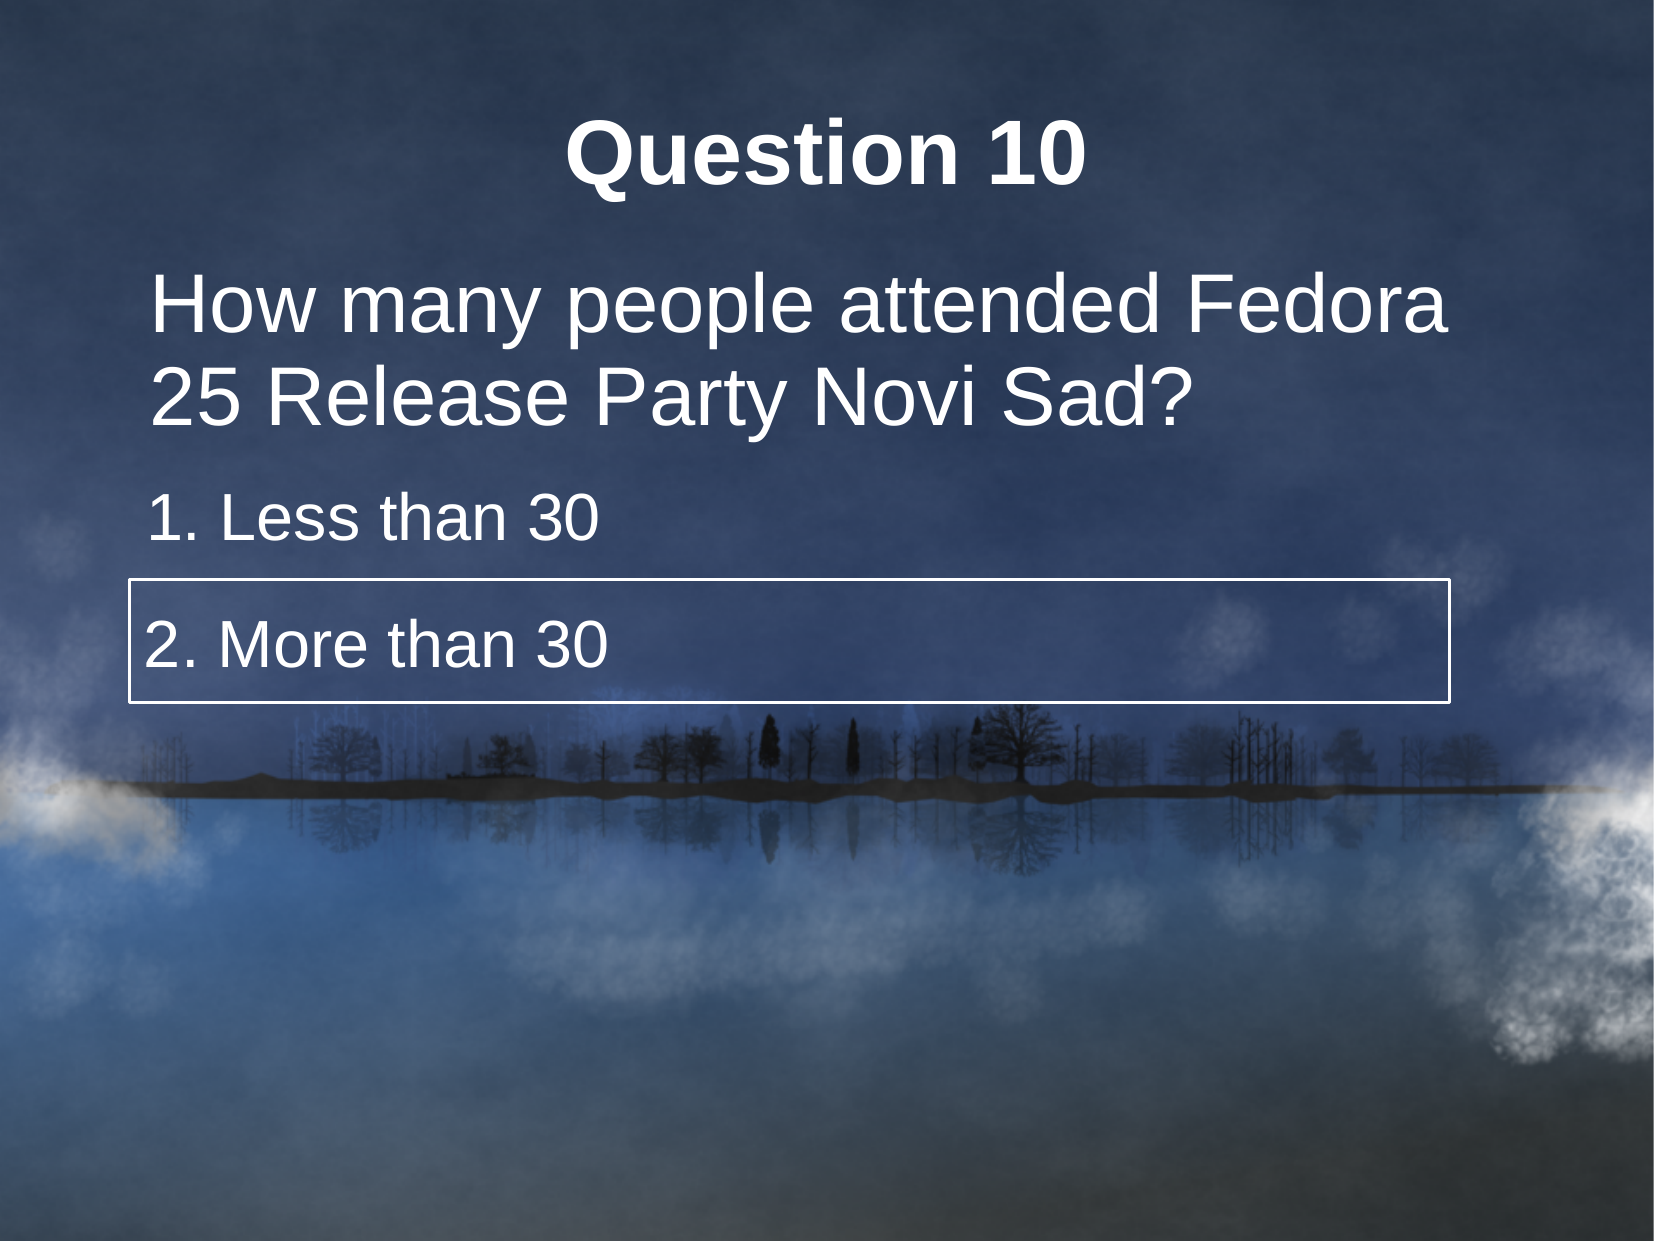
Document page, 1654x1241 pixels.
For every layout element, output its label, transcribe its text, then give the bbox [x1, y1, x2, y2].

text_box 1. Less than 30 [131, 472, 1531, 636]
picture [0, 0, 1654, 1241]
text_box How many people attended Fedora 25 Release Party Novi Sad? [135, 249, 1486, 451]
text_box 2. More than 30 [129, 704, 1171, 763]
text_box [129, 579, 1450, 703]
title Question 10 [82, 49, 1571, 257]
